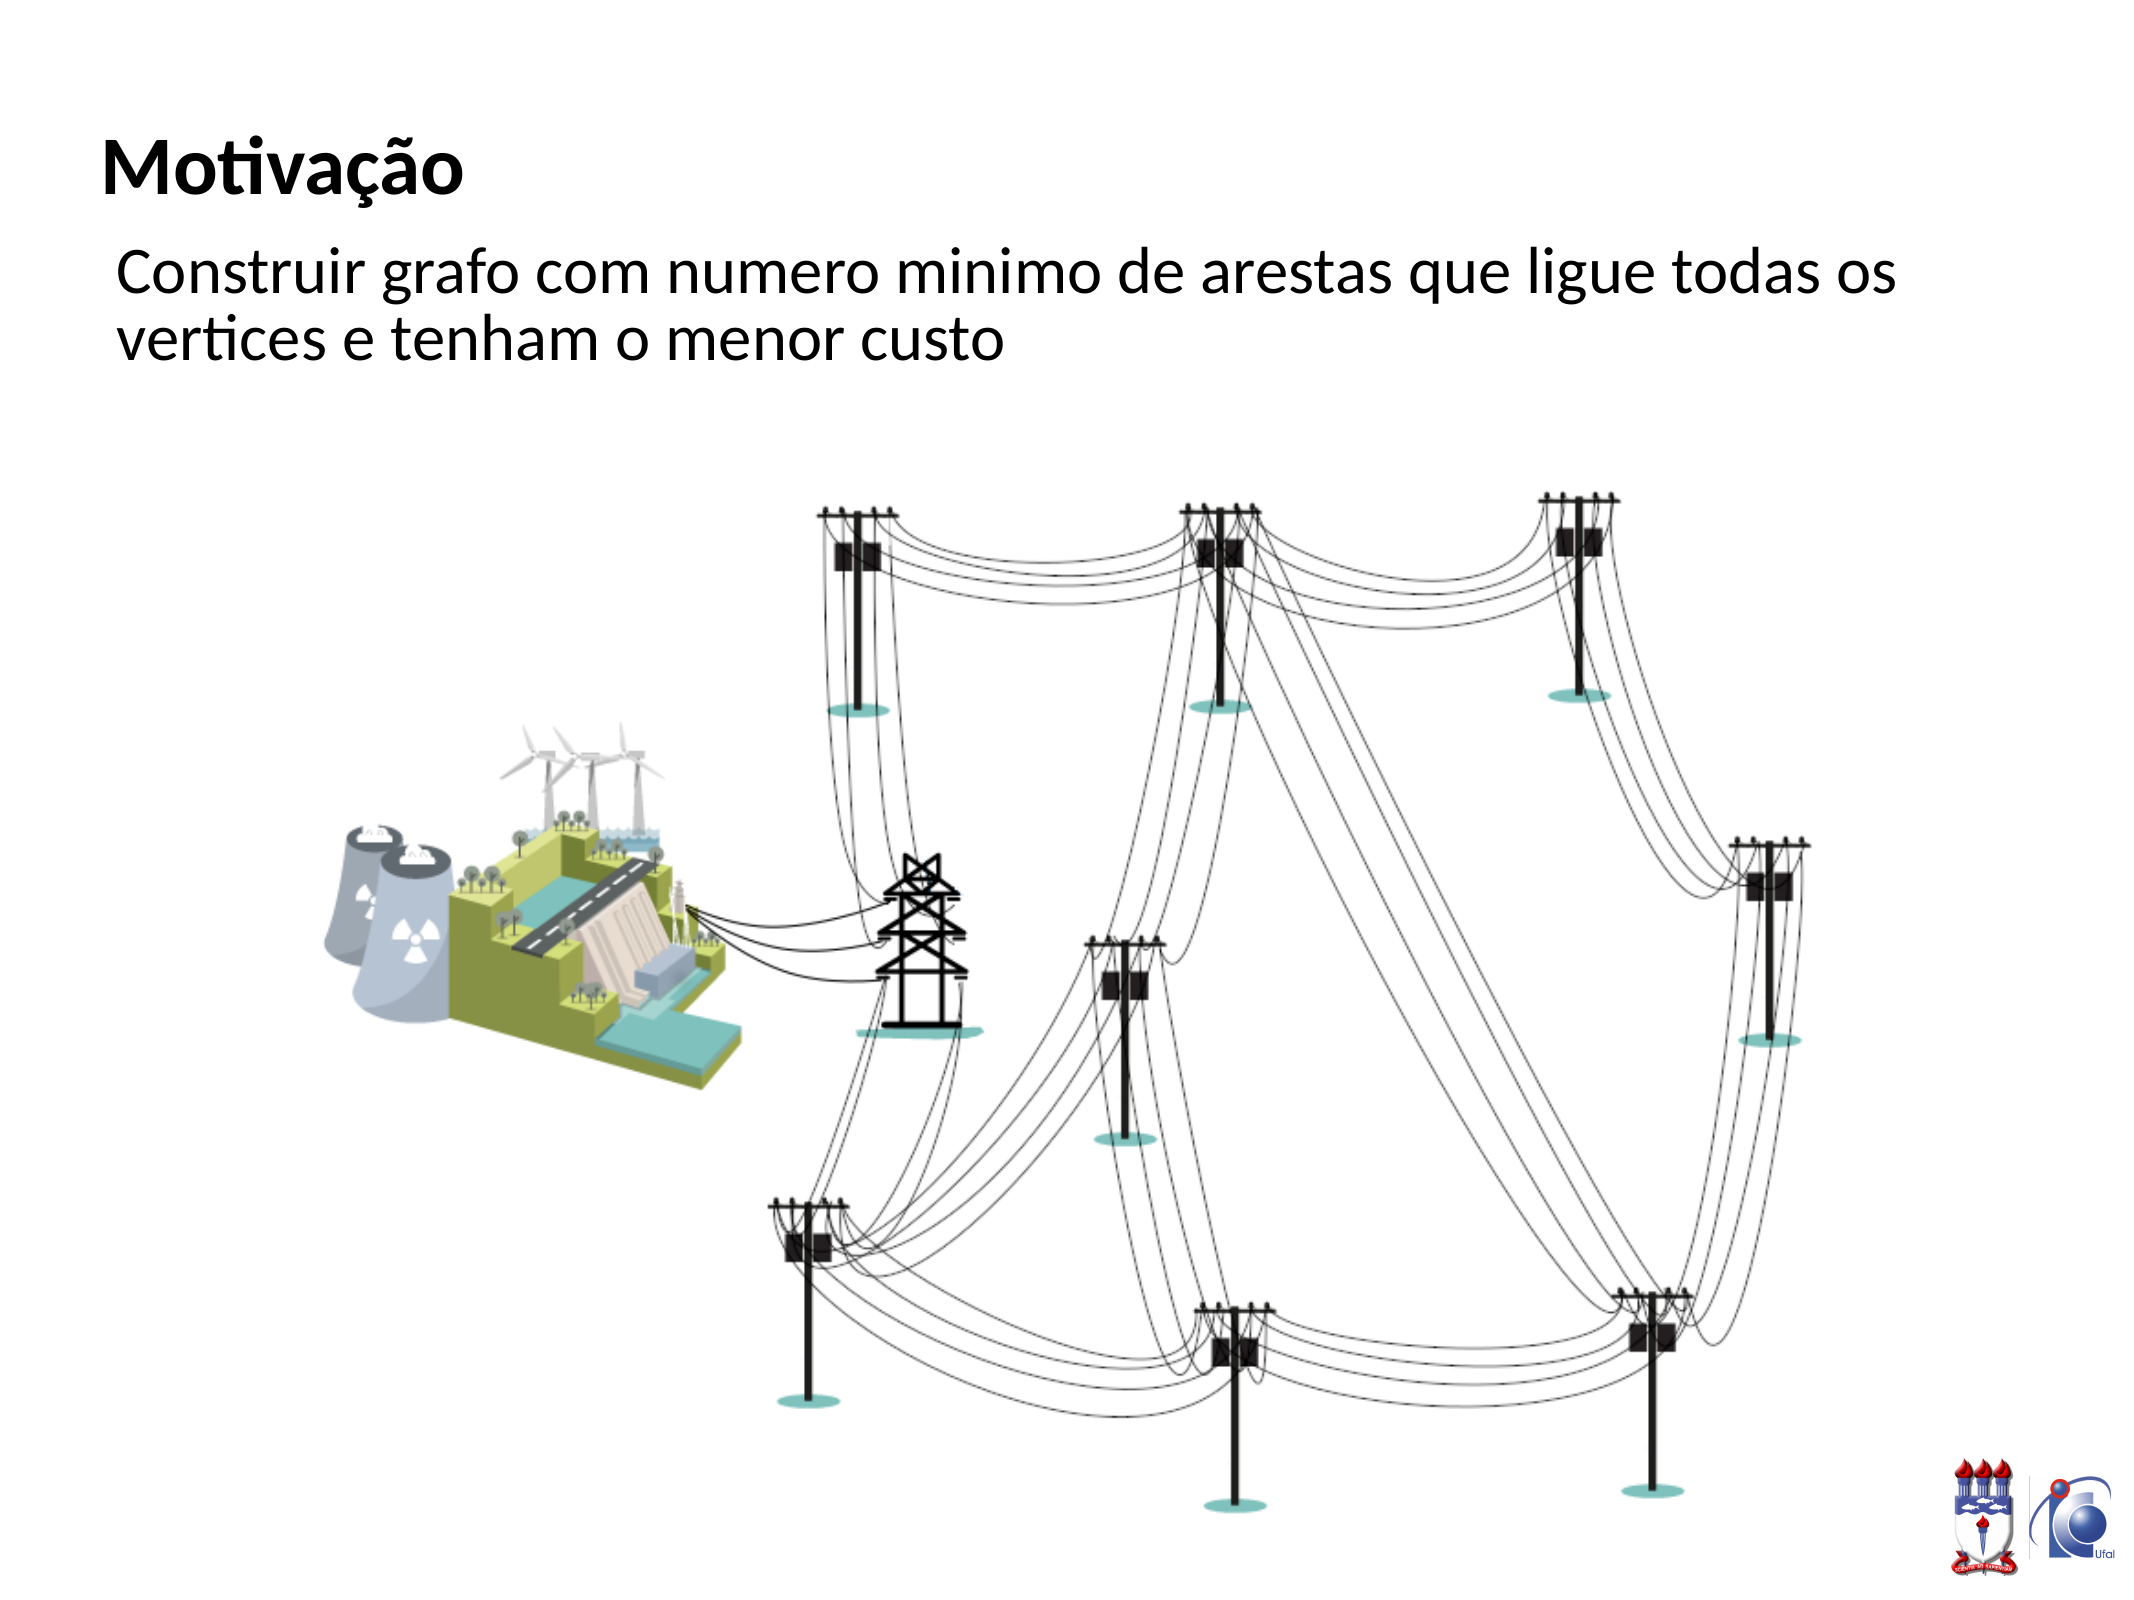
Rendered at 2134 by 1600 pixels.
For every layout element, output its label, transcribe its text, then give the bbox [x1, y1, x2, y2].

text_box Construir grafo com numero minimo de arestas que ligue todas os vertices e tenham o menor custo [101, 236, 2091, 603]
picture [305, 603, 1843, 1552]
picture [1948, 1456, 2019, 1578]
title Motivação [92, 72, 2042, 250]
picture [2028, 1476, 2115, 1559]
